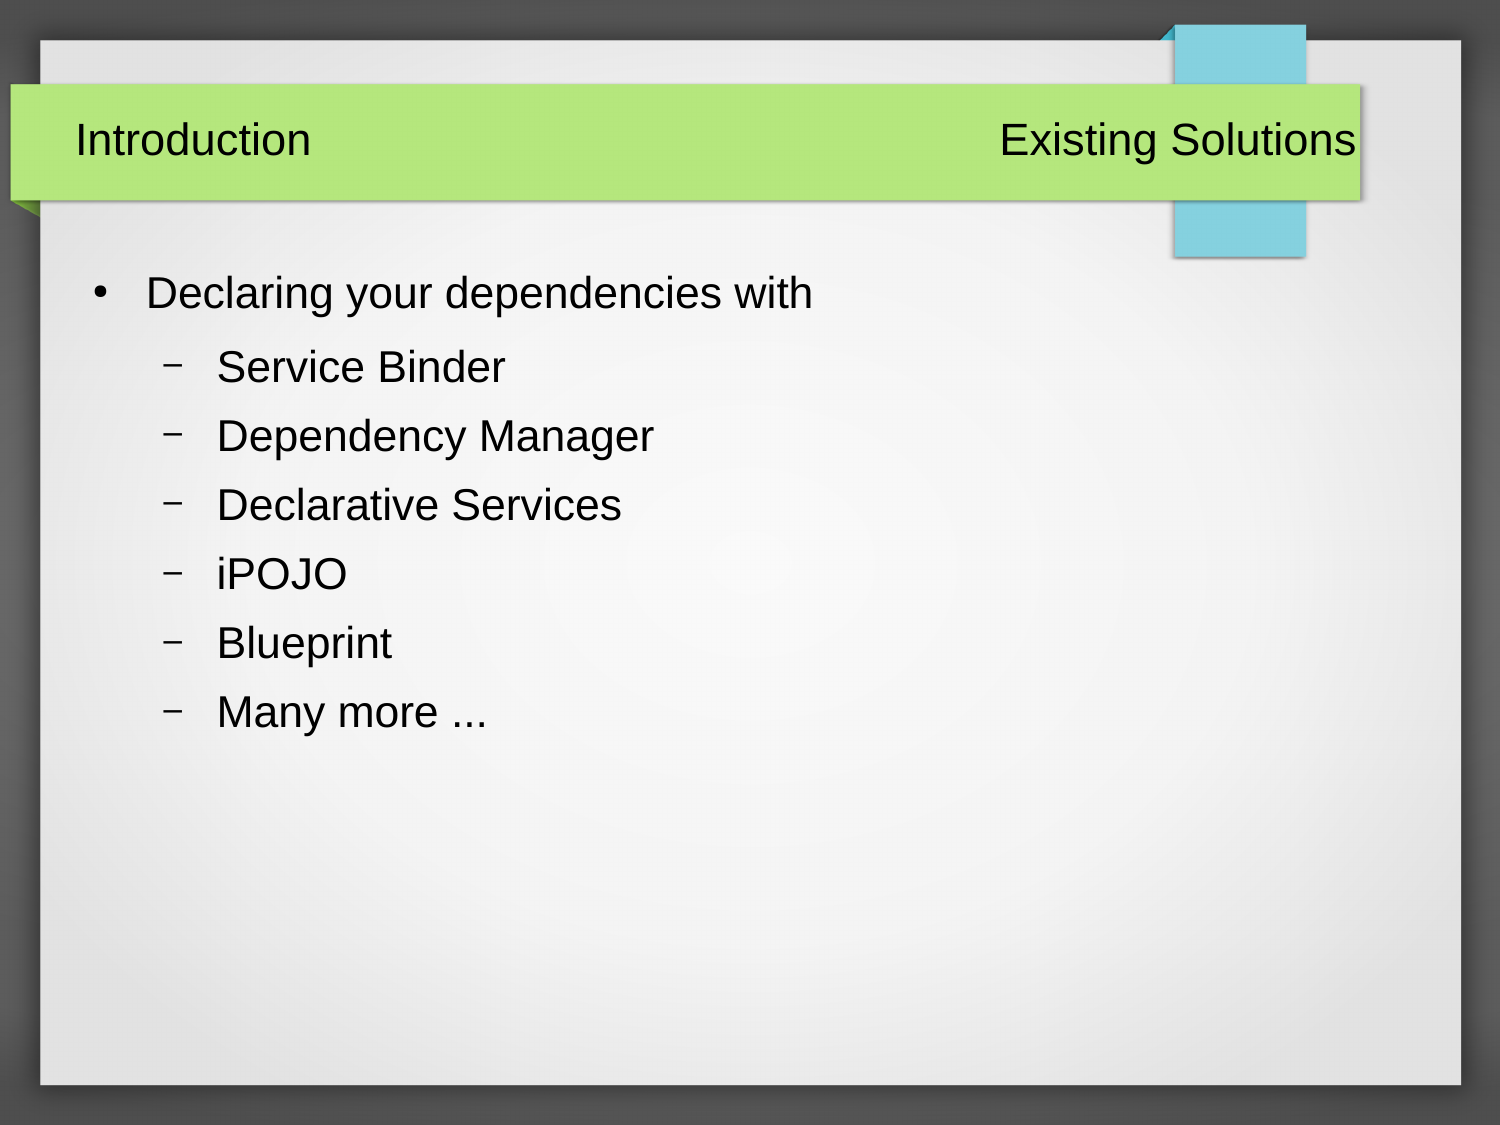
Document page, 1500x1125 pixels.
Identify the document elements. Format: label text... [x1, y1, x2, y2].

list Declaring your dependencies with Service Binder Dependency Manager Declarative Services iPOJO Blueprint Many more ... [75, 267, 1426, 921]
title Introduction Existing Solutions [75, 85, 1362, 193]
picture [0, 0, 1500, 1125]
